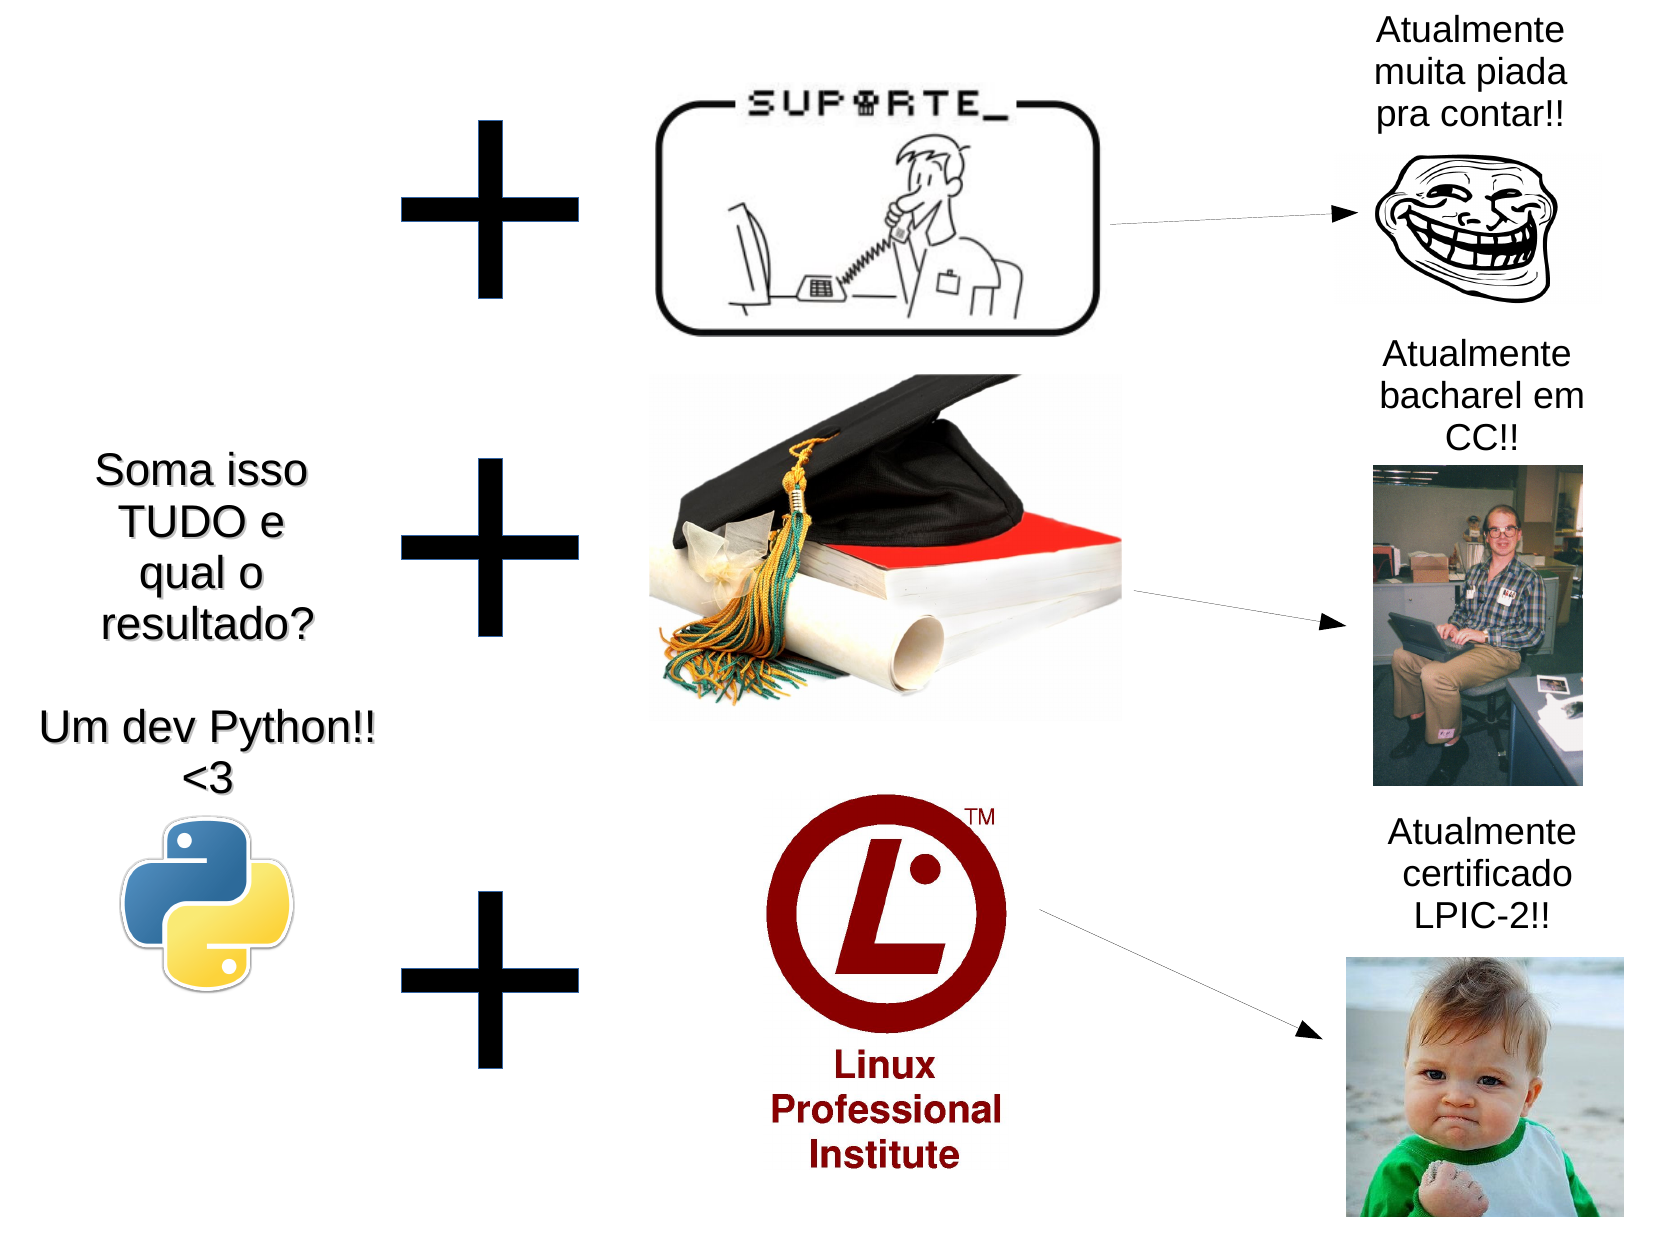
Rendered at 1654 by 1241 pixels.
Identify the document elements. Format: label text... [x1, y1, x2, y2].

picture [1373, 466, 1583, 786]
text_box [401, 458, 579, 637]
text_box Atualmente muita piada pra contar!! [1346, 0, 1595, 142]
text_box Atualmente bacharel em CC!! [1358, 324, 1607, 466]
picture [763, 791, 1009, 1170]
picture [1346, 957, 1624, 1217]
text_box Soma isso TUDO e qual o resultado? Um dev Python!! <3 [23, 437, 392, 811]
text_box [401, 891, 579, 1069]
picture [649, 374, 1122, 721]
picture [94, 791, 319, 1016]
text_box Atualmente certificado LPIC-2!! [1363, 803, 1612, 944]
picture [655, 82, 1117, 337]
text_box [401, 120, 579, 299]
picture [1334, 153, 1602, 304]
